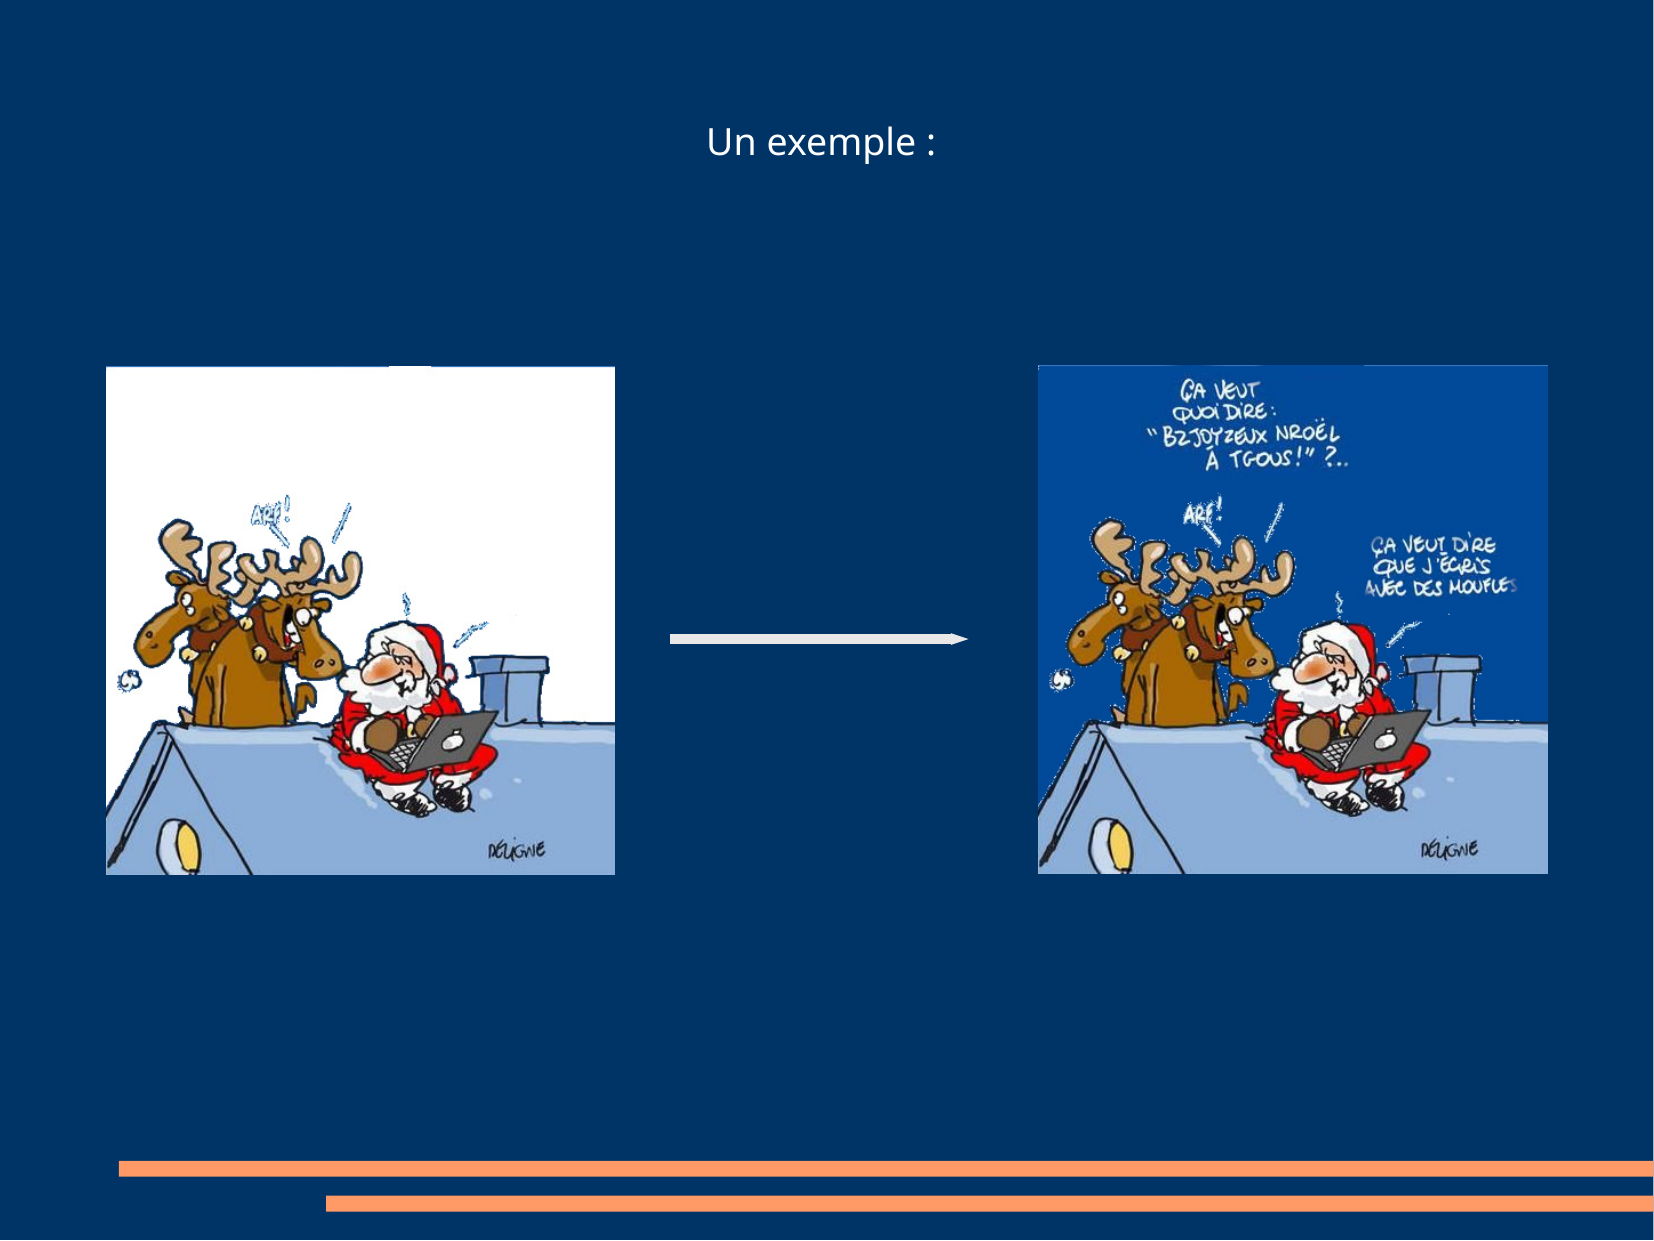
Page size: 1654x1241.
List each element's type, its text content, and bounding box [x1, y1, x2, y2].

text_box Un exemple : [691, 108, 970, 167]
picture [1038, 365, 1548, 875]
picture [106, 366, 615, 875]
